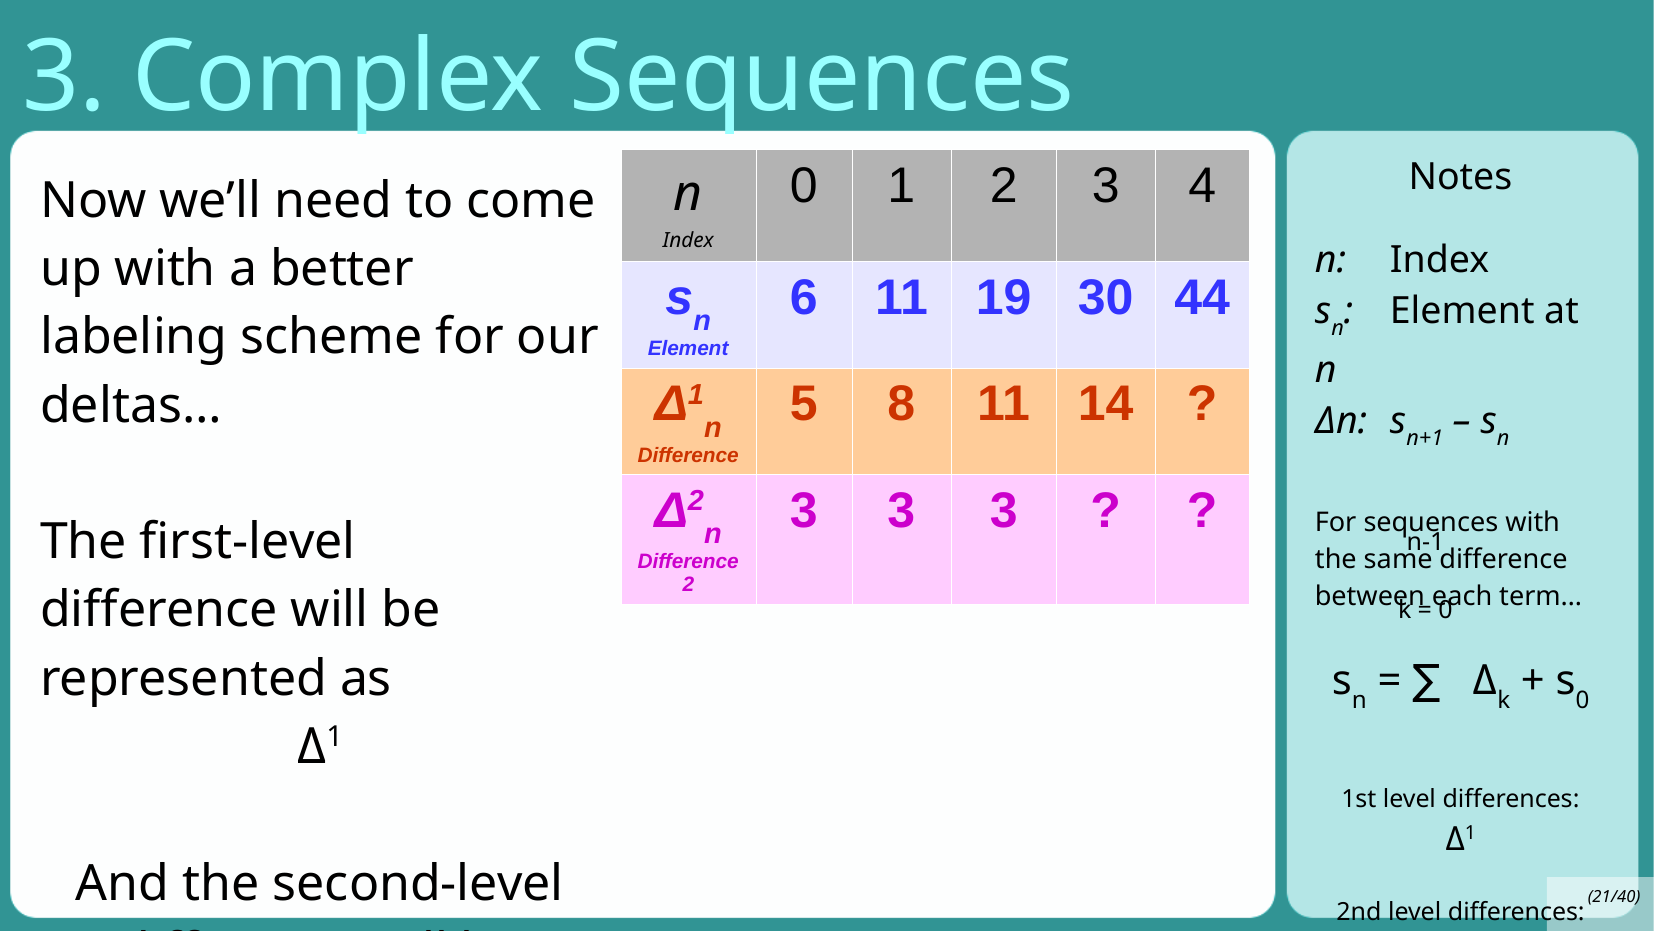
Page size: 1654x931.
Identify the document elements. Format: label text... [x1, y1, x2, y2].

table_cell 6 [757, 262, 852, 368]
text_box n-1 k = 0 [1381, 516, 1470, 615]
table_cell 3 [757, 475, 852, 604]
table_cell 30 [1057, 262, 1155, 368]
text_box (<number>/40) [1546, 877, 1654, 931]
table_cell Δ2n Difference2 [622, 475, 756, 604]
text_box Notes [1290, 141, 1631, 661]
table_cell ? [1156, 475, 1249, 604]
picture [0, 0, 1654, 931]
table_cell 5 [757, 369, 852, 474]
table_header 1 [853, 150, 951, 261]
table_header 3 [1057, 150, 1155, 261]
table_header 2 [952, 150, 1056, 261]
table_cell sn Element [622, 262, 756, 368]
table_cell ? [1156, 369, 1249, 474]
text_box n: Index sn: Element at n Δn: sn+1 – sn For sequences with the same difference between each term… sn = ∑ Δk + s0 1st level differences: Δ1 2nd level differences: Δ2 [1300, 225, 1622, 822]
table_cell 3 [952, 475, 1056, 604]
table_header 4 [1156, 150, 1249, 261]
text_box Now we’ll need to come up with a better labeling scheme for our deltas… The first-level difference will be represented as Δ1 And the second-level difference will be Δ2 [40, 163, 604, 894]
table_cell 11 [853, 262, 951, 368]
table_cell 3 [853, 475, 951, 604]
table_cell 14 [1057, 369, 1155, 474]
table_cell Δ1n Difference [622, 369, 756, 474]
table_cell 19 [952, 262, 1056, 368]
title 3. Complex Sequences [22, 13, 1511, 130]
table_cell ? [1057, 475, 1155, 604]
table_header 0 [757, 150, 852, 261]
table_cell 11 [952, 369, 1056, 474]
table_header n Index [622, 150, 756, 261]
table_cell 44 [1156, 262, 1249, 368]
table_cell 8 [853, 369, 951, 474]
